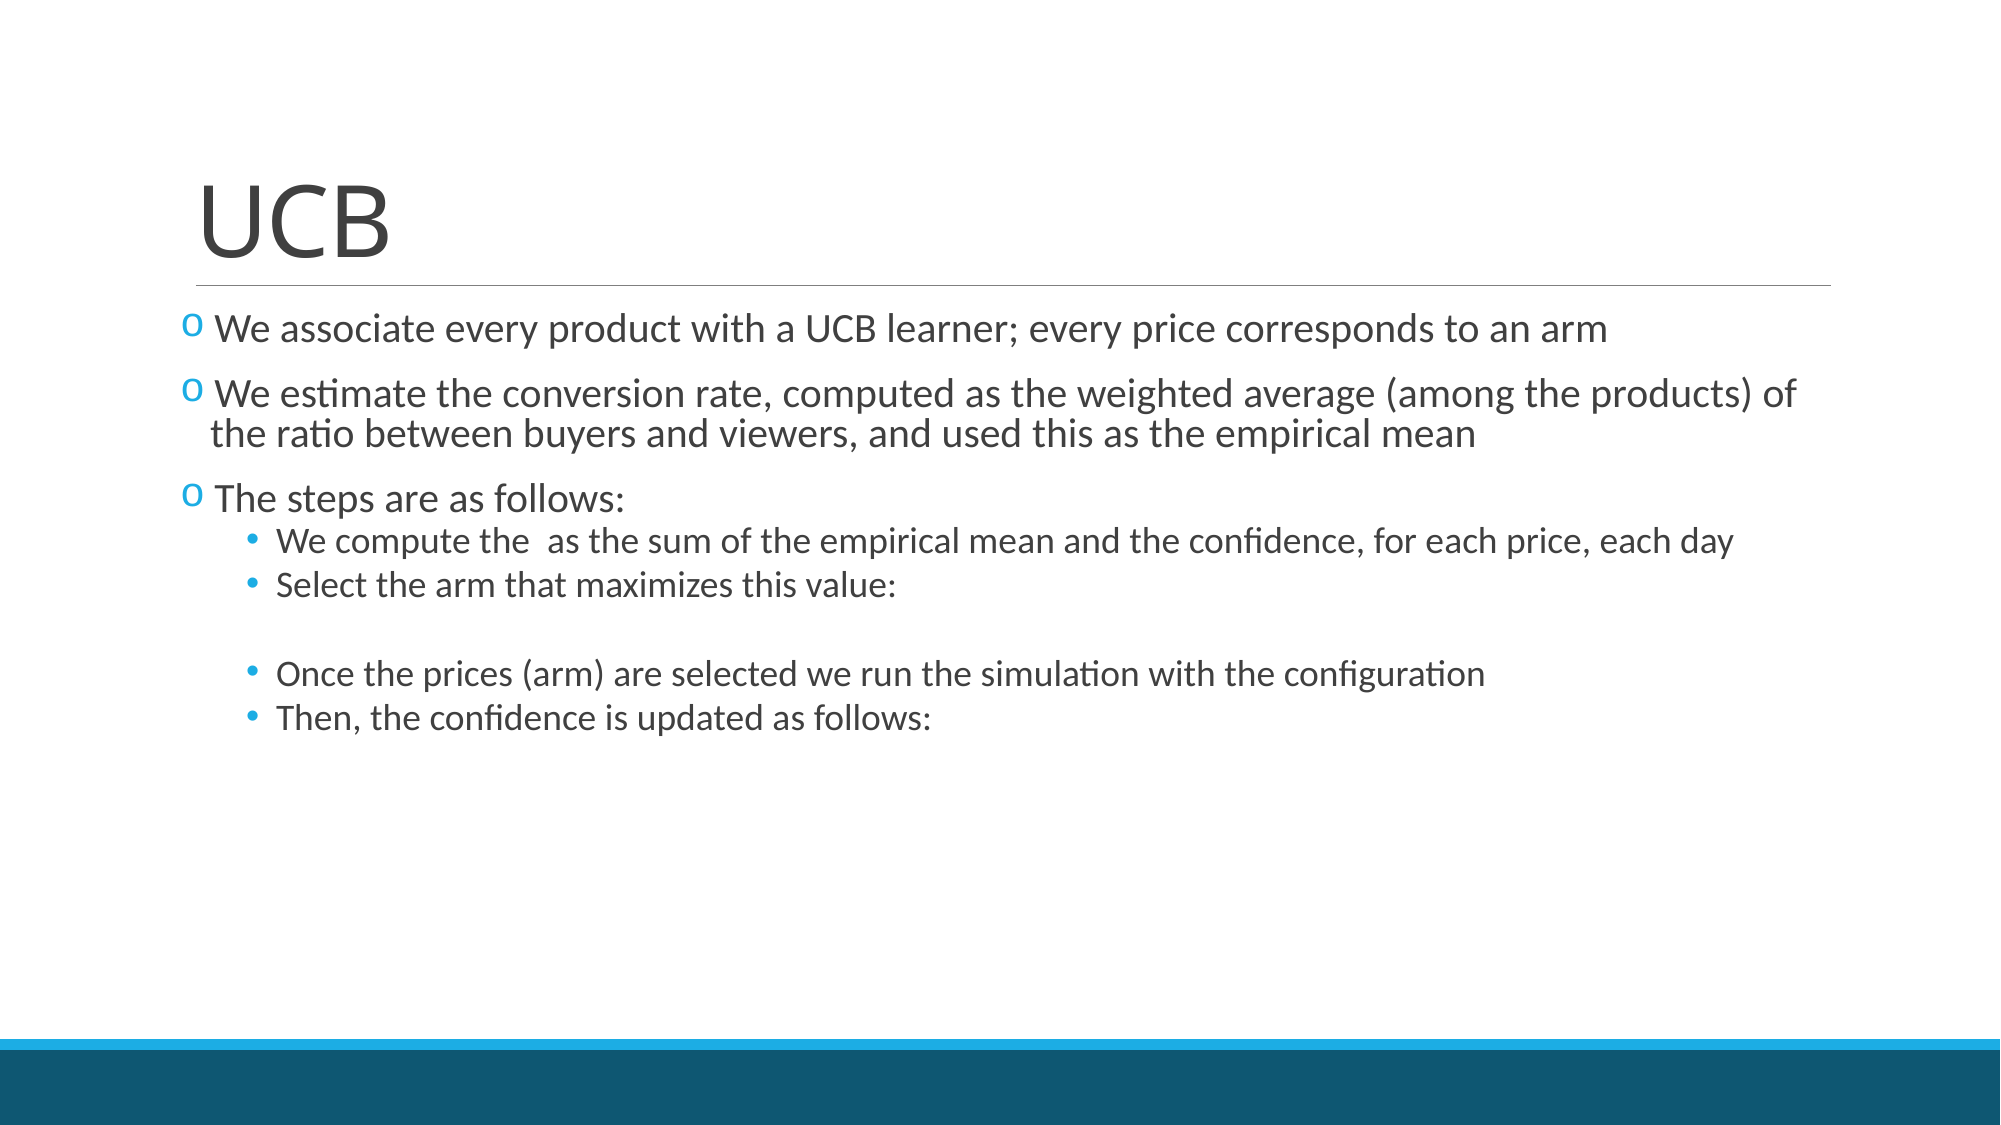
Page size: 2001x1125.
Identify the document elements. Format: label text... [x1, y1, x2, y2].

list We associate every product with a UCB learner; every price corresponds to an arm We estimate the conversion rate, computed as the weighted average (among the products) of the ratio between buyers and viewers, and used this as the empirical mean The steps are as follows: We compute the as the sum of the empirical mean and the confidence, for each price, each day Select the arm that maximizes this value: Once the prices (arm) are selected we run the simulation with the configuration Then, the confidence is updated as follows: [180, 302, 1831, 963]
title UCB [180, 47, 1831, 286]
